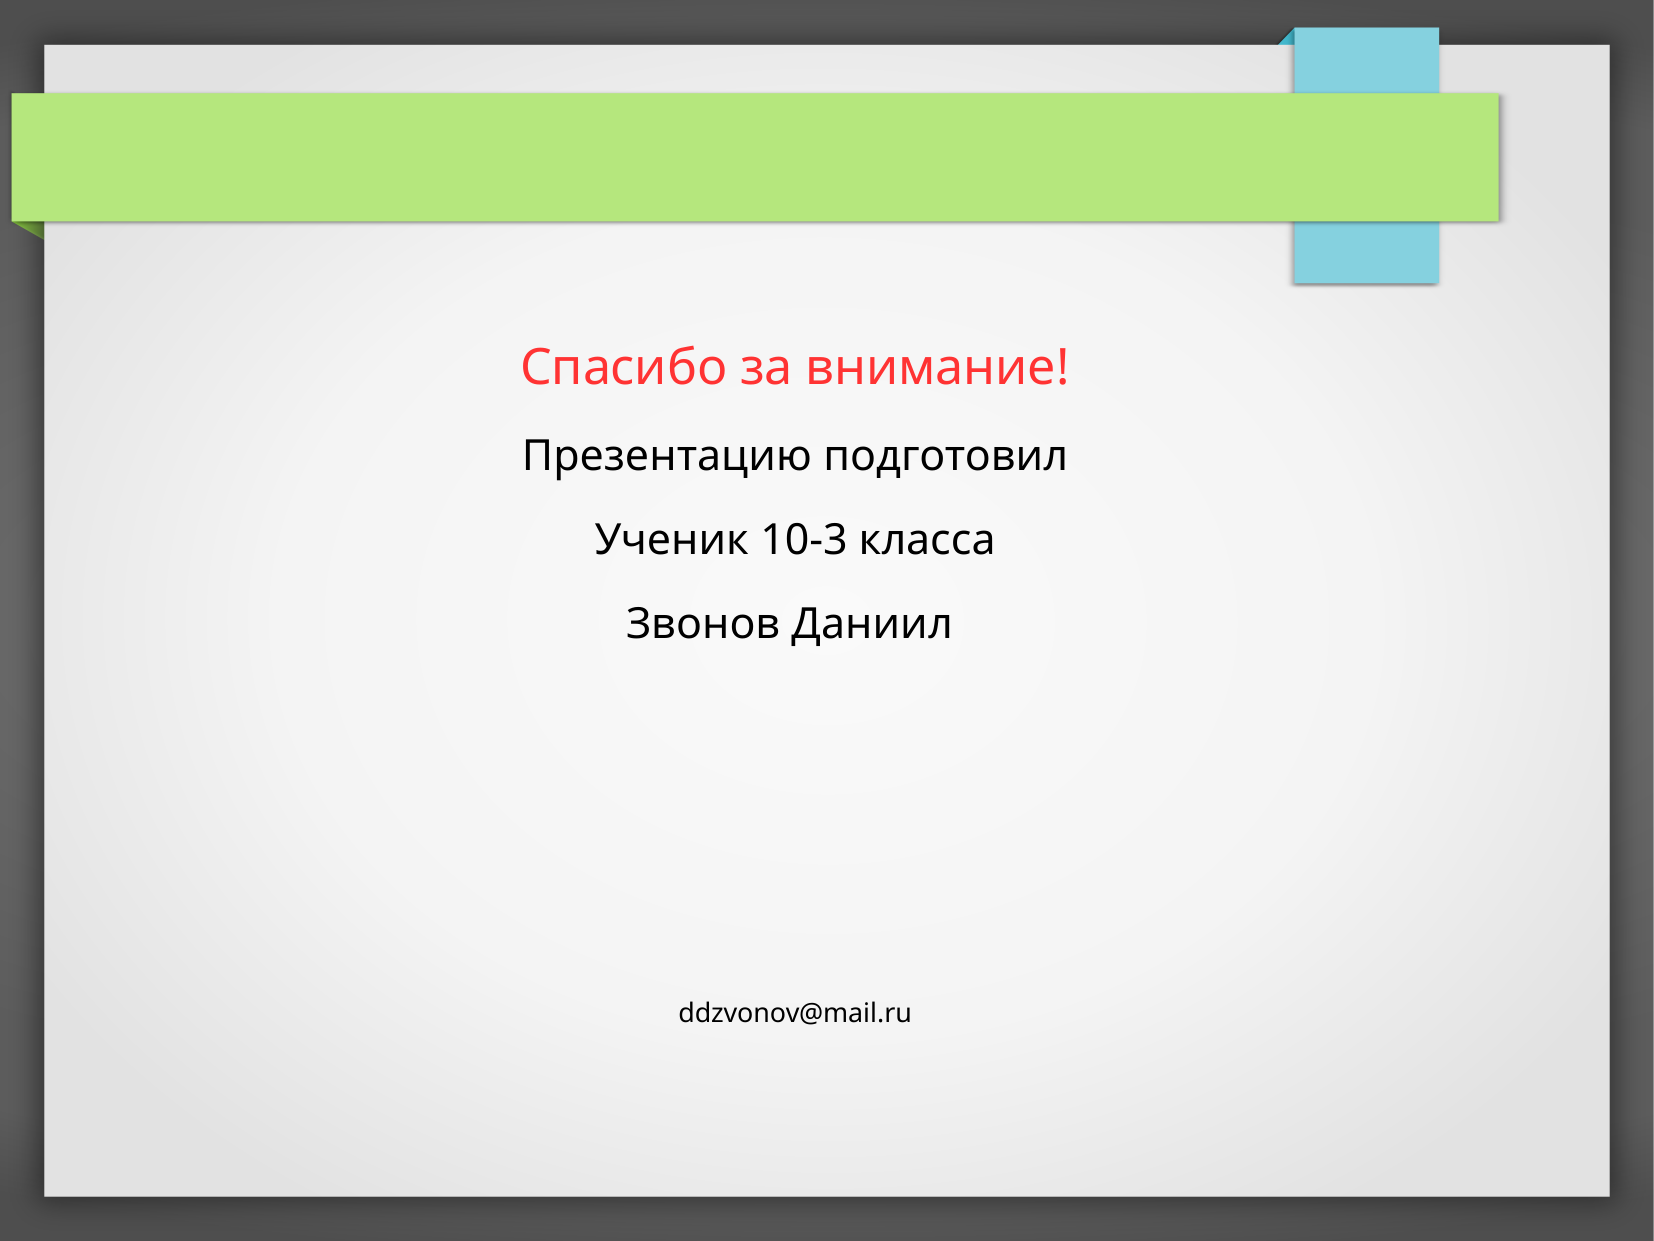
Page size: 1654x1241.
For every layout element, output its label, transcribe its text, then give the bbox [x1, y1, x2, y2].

picture [0, 0, 1654, 1241]
list Спасибо за внимание! Презентацию подготовил Ученик 10-3 класса Звонов Даниил ddzvonov@mail.ru [401, 330, 1128, 1050]
